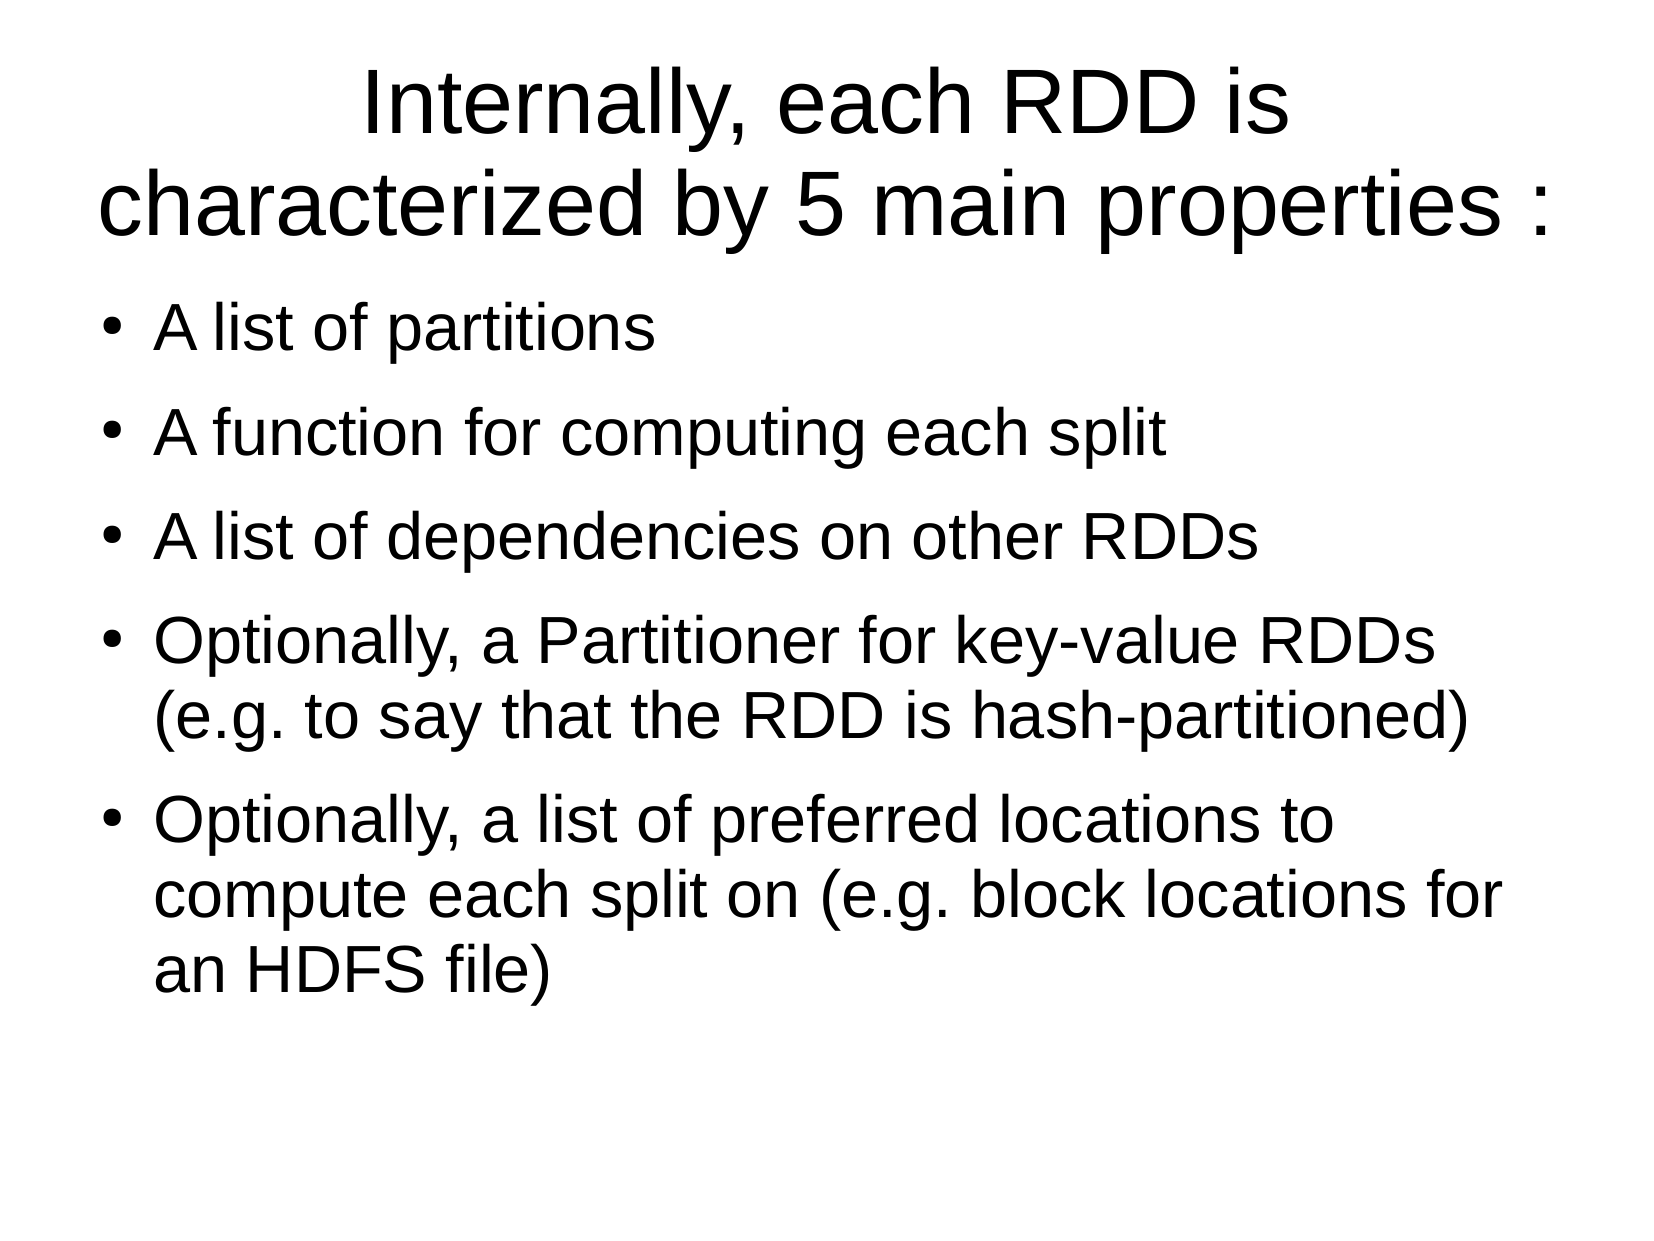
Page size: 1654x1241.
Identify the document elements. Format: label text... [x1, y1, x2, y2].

list A list of partitions A function for computing each split A list of dependencies on other RDDs Optionally, a Partitioner for key-value RDDs (e.g. to say that the RDD is hash-partitioned) Optionally, a list of preferred locations to compute each split on (e.g. block locations for an HDFS file) [82, 290, 1571, 1010]
title Internally, each RDD is characterized by 5 main properties : [82, 49, 1571, 257]
